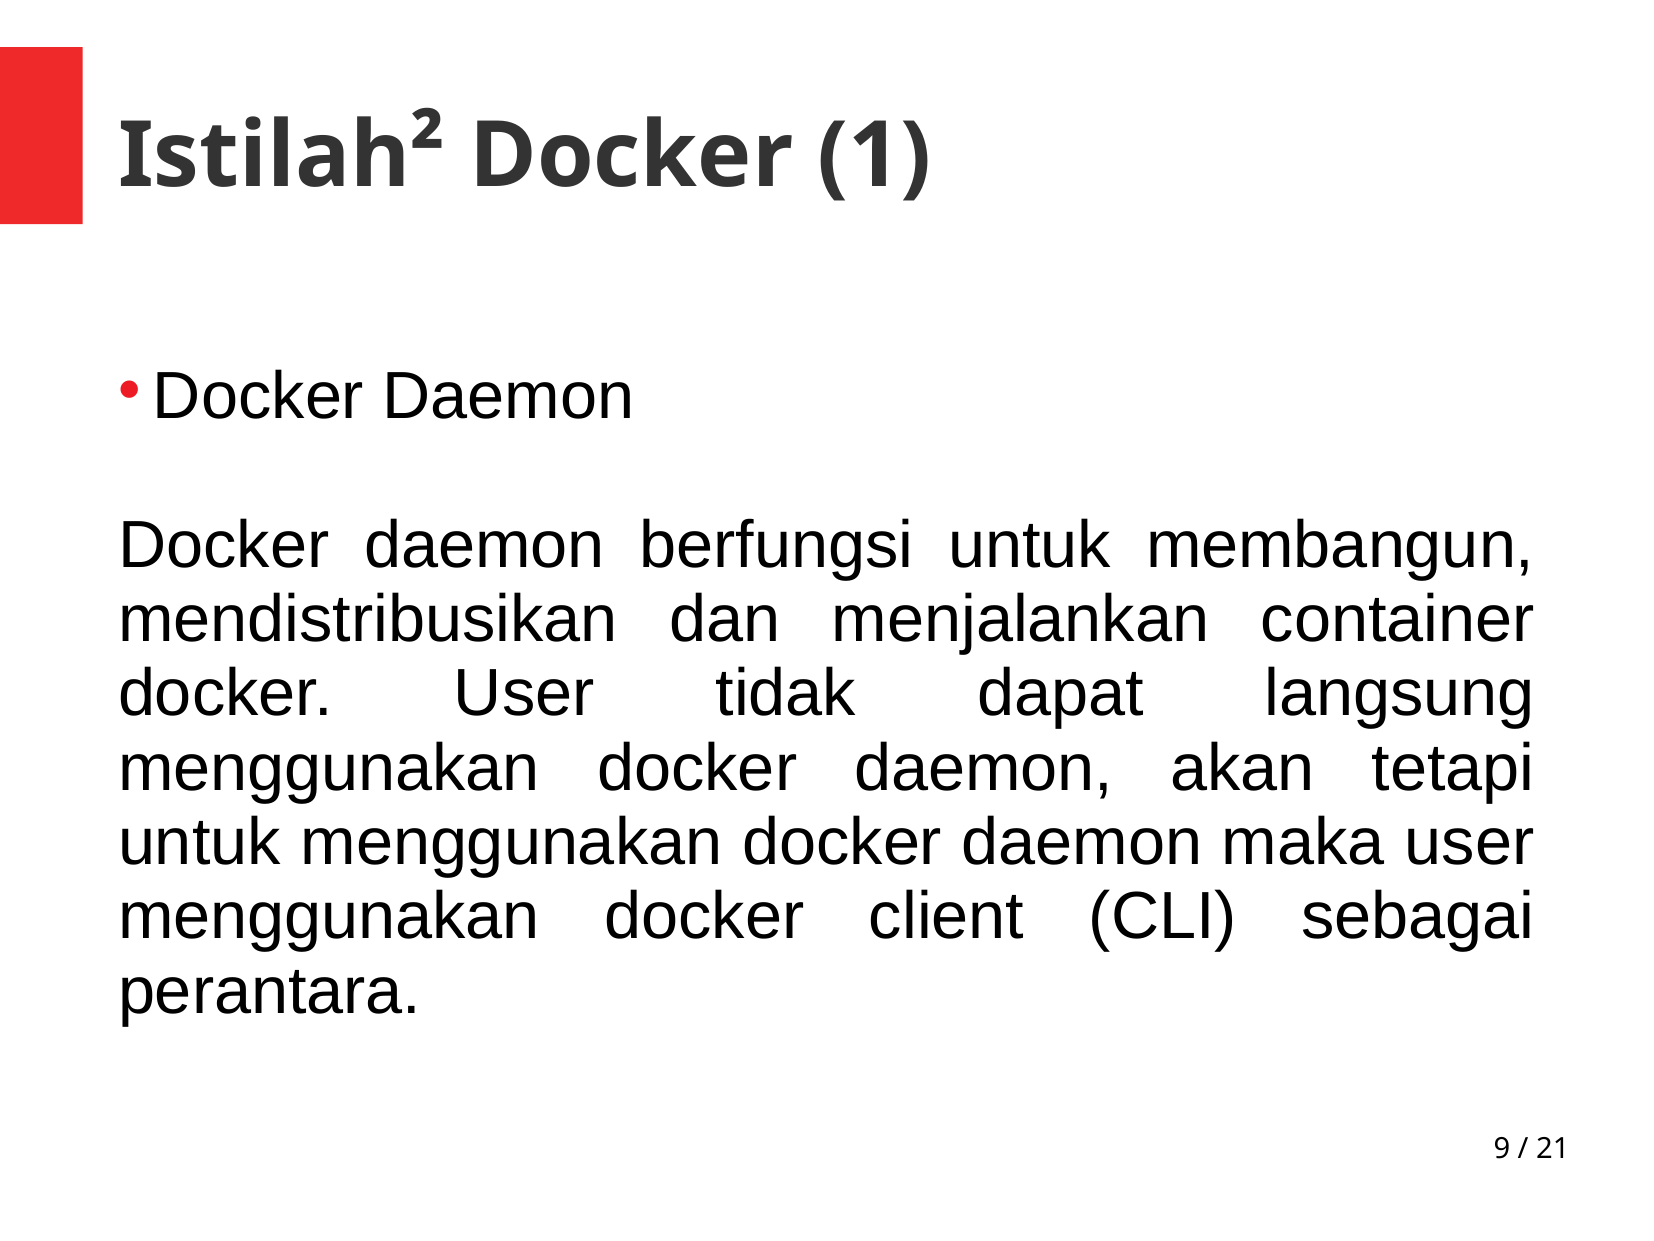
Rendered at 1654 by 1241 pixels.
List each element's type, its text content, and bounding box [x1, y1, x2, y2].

subtitle Docker Daemon Docker daemon berfungsi untuk membangun, mendistribusikan dan menjalankan container docker. User tidak dapat langsung menggunakan docker daemon, akan tetapi untuk menggunakan docker daemon maka user menggunakan docker client (CLI) sebagai perantara. [118, 354, 1536, 1074]
title Istilah² Docker (1) [118, 49, 1571, 257]
